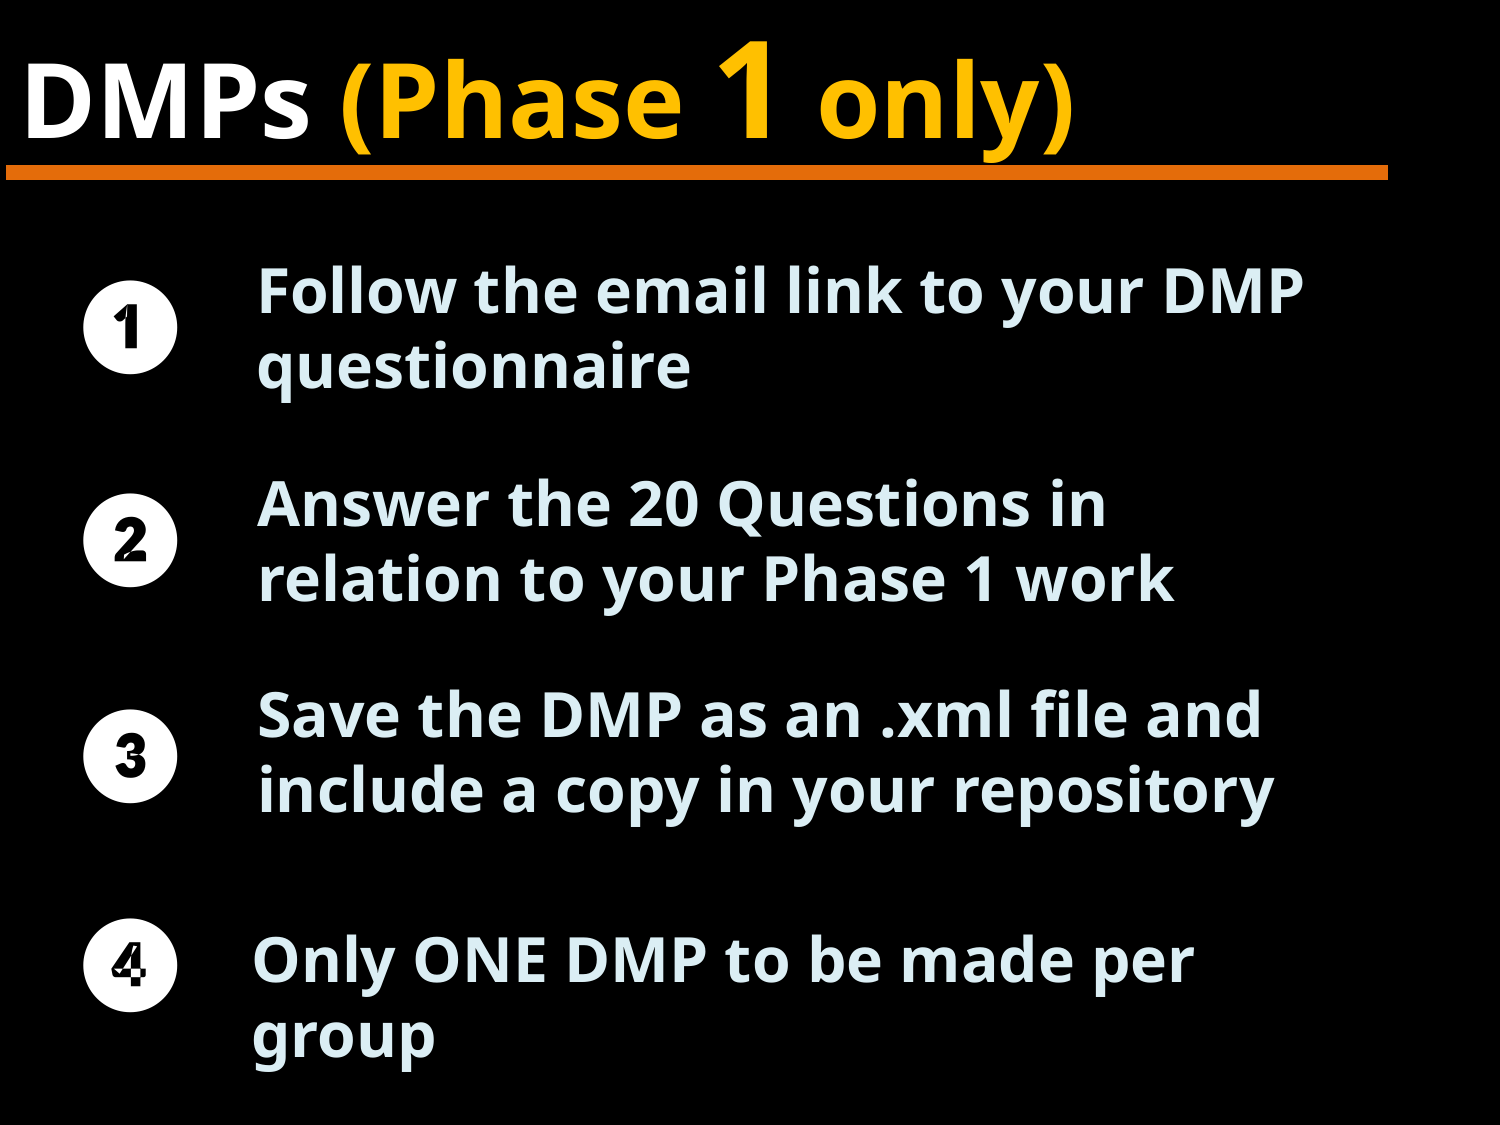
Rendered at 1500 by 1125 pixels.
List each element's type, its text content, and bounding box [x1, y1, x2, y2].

text_box Only ONE DMP to be made per group [236, 912, 1382, 1004]
text_box Save the DMP as an .xml file and include a copy in your repository [242, 667, 1388, 835]
text_box ❶ [53, 255, 207, 385]
text_box Follow the email link to your DMP questionnaire [241, 243, 1459, 411]
text_box ❷ [53, 468, 184, 597]
text_box ❸ [53, 683, 195, 858]
text_box Answer the 20 Questions in relation to your Phase 1 work [242, 456, 1377, 623]
text_box DMPs (Phase 1 only) [4, 0, 1424, 175]
text_box ❹ [53, 893, 160, 1023]
